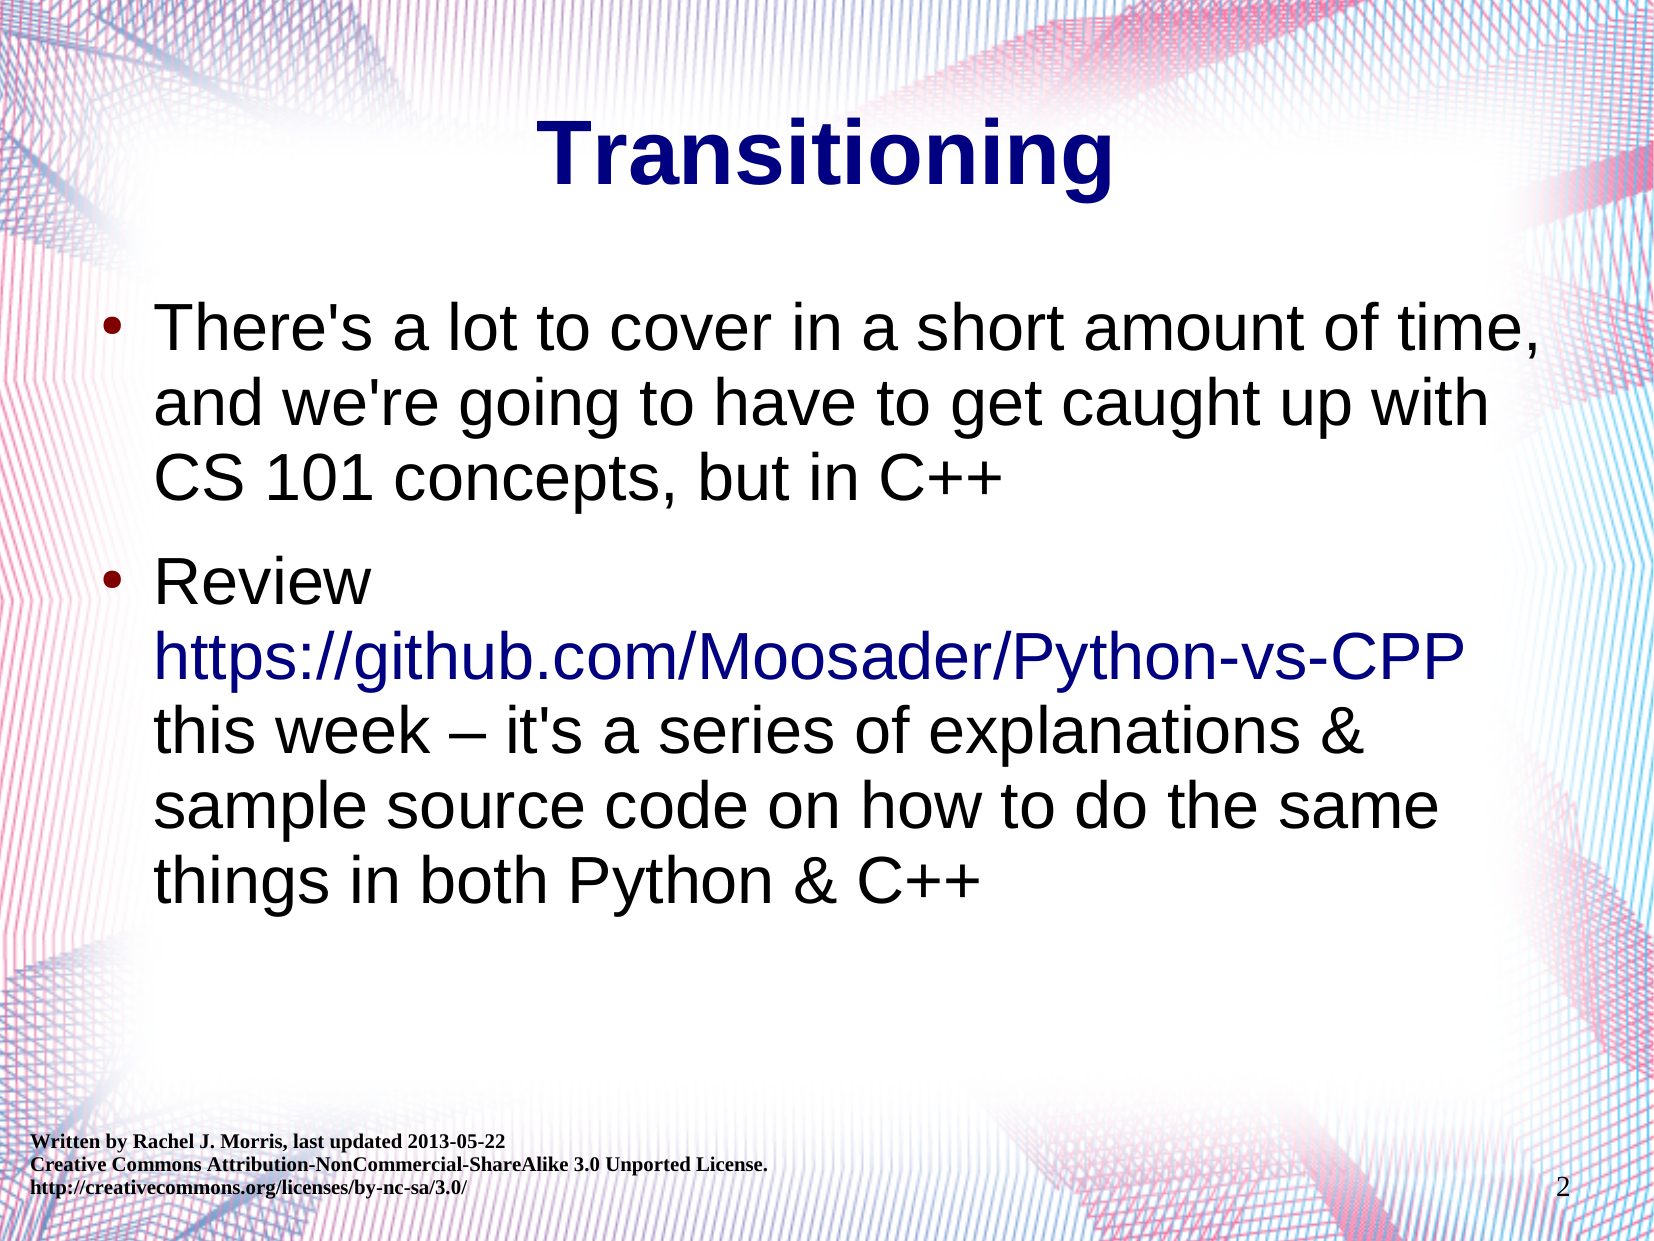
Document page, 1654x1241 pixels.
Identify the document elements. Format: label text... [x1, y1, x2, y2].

list There's a lot to cover in a short amount of time, and we're going to have to get caught up with CS 101 concepts, but in C++ Review https://github.com/Moosader/Python-vs-CPP this week – it's a series of explanations & sample source code on how to do the same things in both Python & C++ [82, 290, 1571, 1010]
picture [0, 0, 1654, 1241]
title Transitioning [82, 49, 1571, 257]
